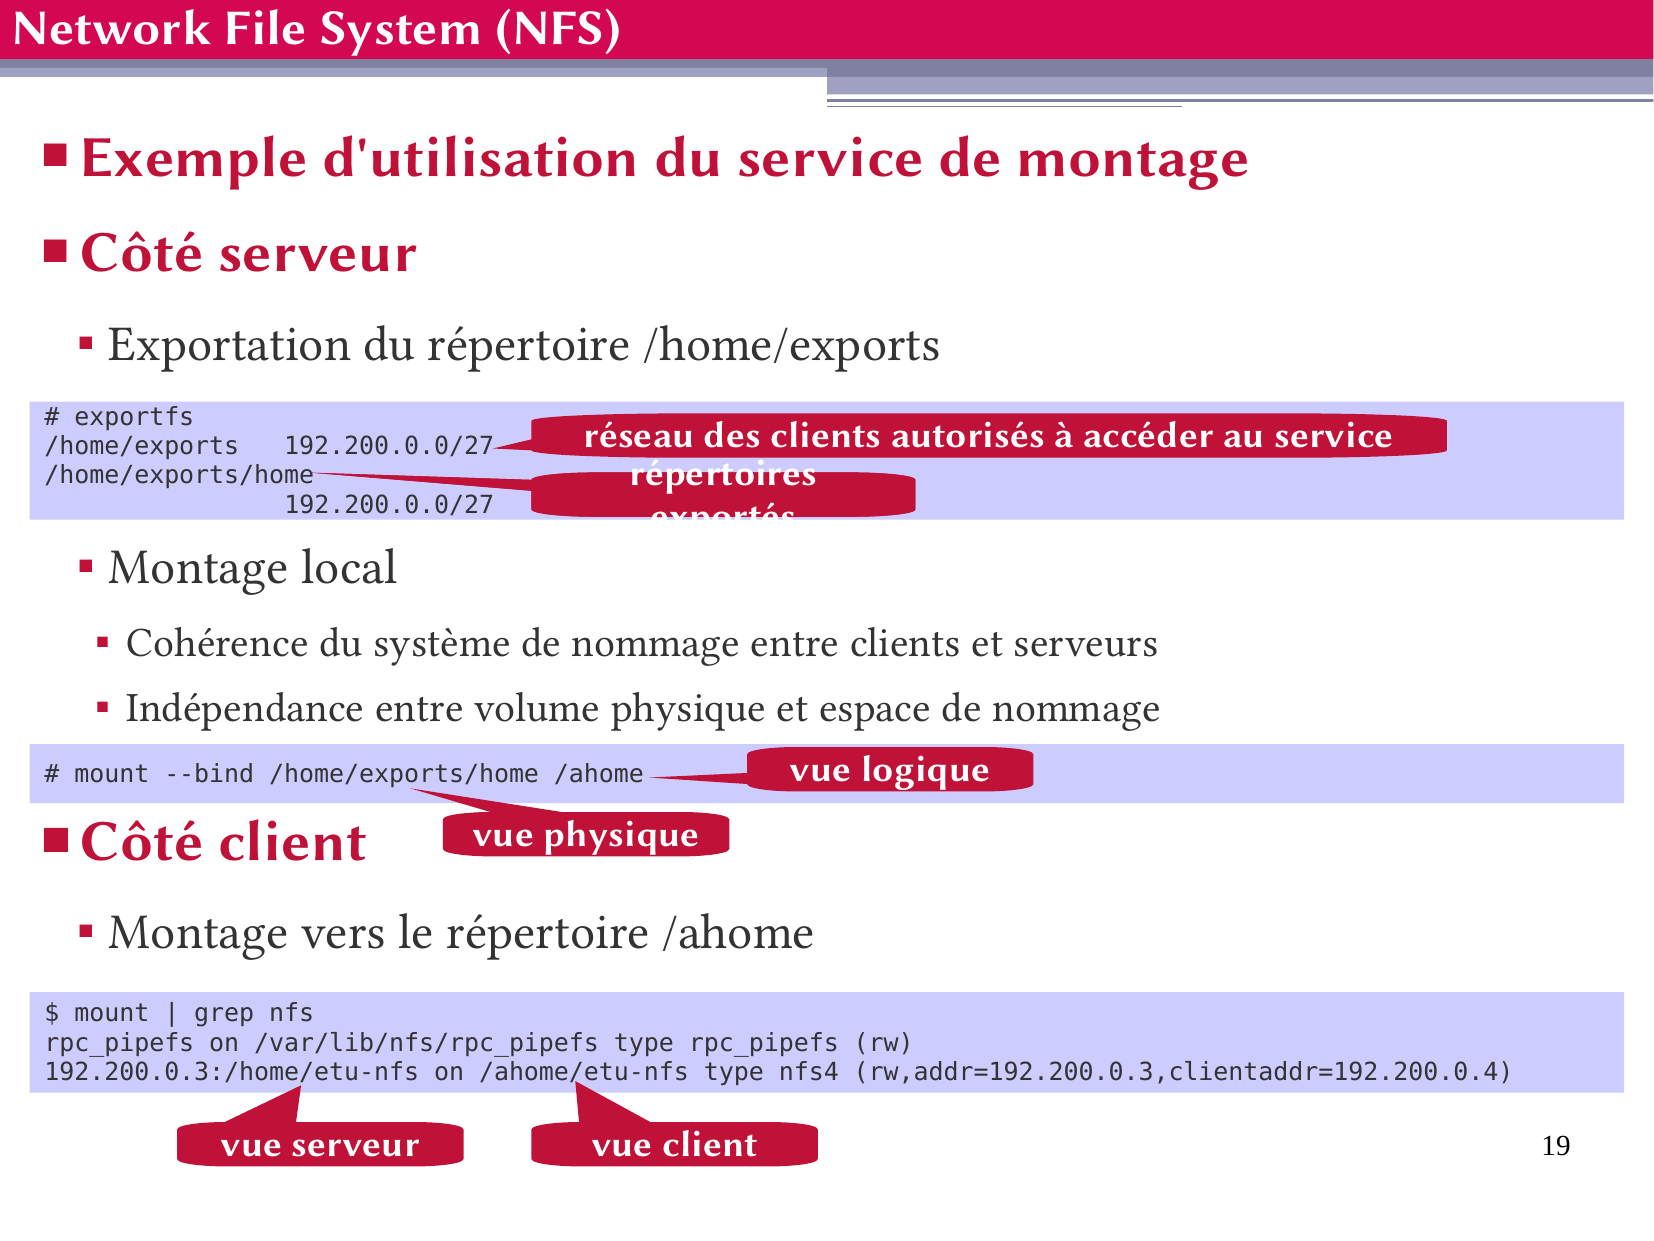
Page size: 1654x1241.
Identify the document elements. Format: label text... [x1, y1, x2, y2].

list Network File System (NFS) [11, 0, 751, 58]
text_box réseau des clients autorisés à accéder au service [492, 413, 1447, 458]
text_box vue physique [410, 788, 730, 857]
list Exemple d'utilisation du service de montage Côté serveur Exportation du répertoire /home/exports Montage local Cohérence du système de nommage entre clients et serveurs Indépendance entre volume physique et espace de nommage Côté client Montage vers le répertoire /ahome [44, 520, 1611, 744]
text_box # exportfs /home/exports 192.200.0.0/27 /home/exports/home 192.200.0.0/27 [29, 401, 1625, 520]
text_box vue client [531, 1081, 818, 1167]
text_box vue serveur [177, 1085, 464, 1167]
list Exemple d'utilisation du service de montage Côté serveur Exportation du répertoire /home/exports Montage local Cohérence du système de nommage entre clients et serveurs Indépendance entre volume physique et espace de nommage Côté client Montage vers le répertoire /ahome [44, 804, 1611, 987]
text_box répertoires exportés [311, 472, 916, 517]
text_box $ mount | grep nfs rpc_pipefs on /var/lib/nfs/rpc_pipefs type rpc_pipefs (rw) 192.200.0.3:/home/etu-nfs on /ahome/etu-nfs type nfs4 (rw,addr=192.200.0.3,clientaddr=192.200.0.4) [29, 992, 1625, 1093]
text_box [0, 0, 1654, 136]
text_box vue logique [649, 747, 1034, 792]
list Exemple d'utilisation du service de montage Côté serveur Exportation du répertoire /home/exports Montage local Cohérence du système de nommage entre clients et serveurs Indépendance entre volume physique et espace de nommage Côté client Montage vers le répertoire /ahome [44, 124, 1611, 401]
text_box # mount --bind /home/exports/home /ahome [29, 744, 1625, 804]
